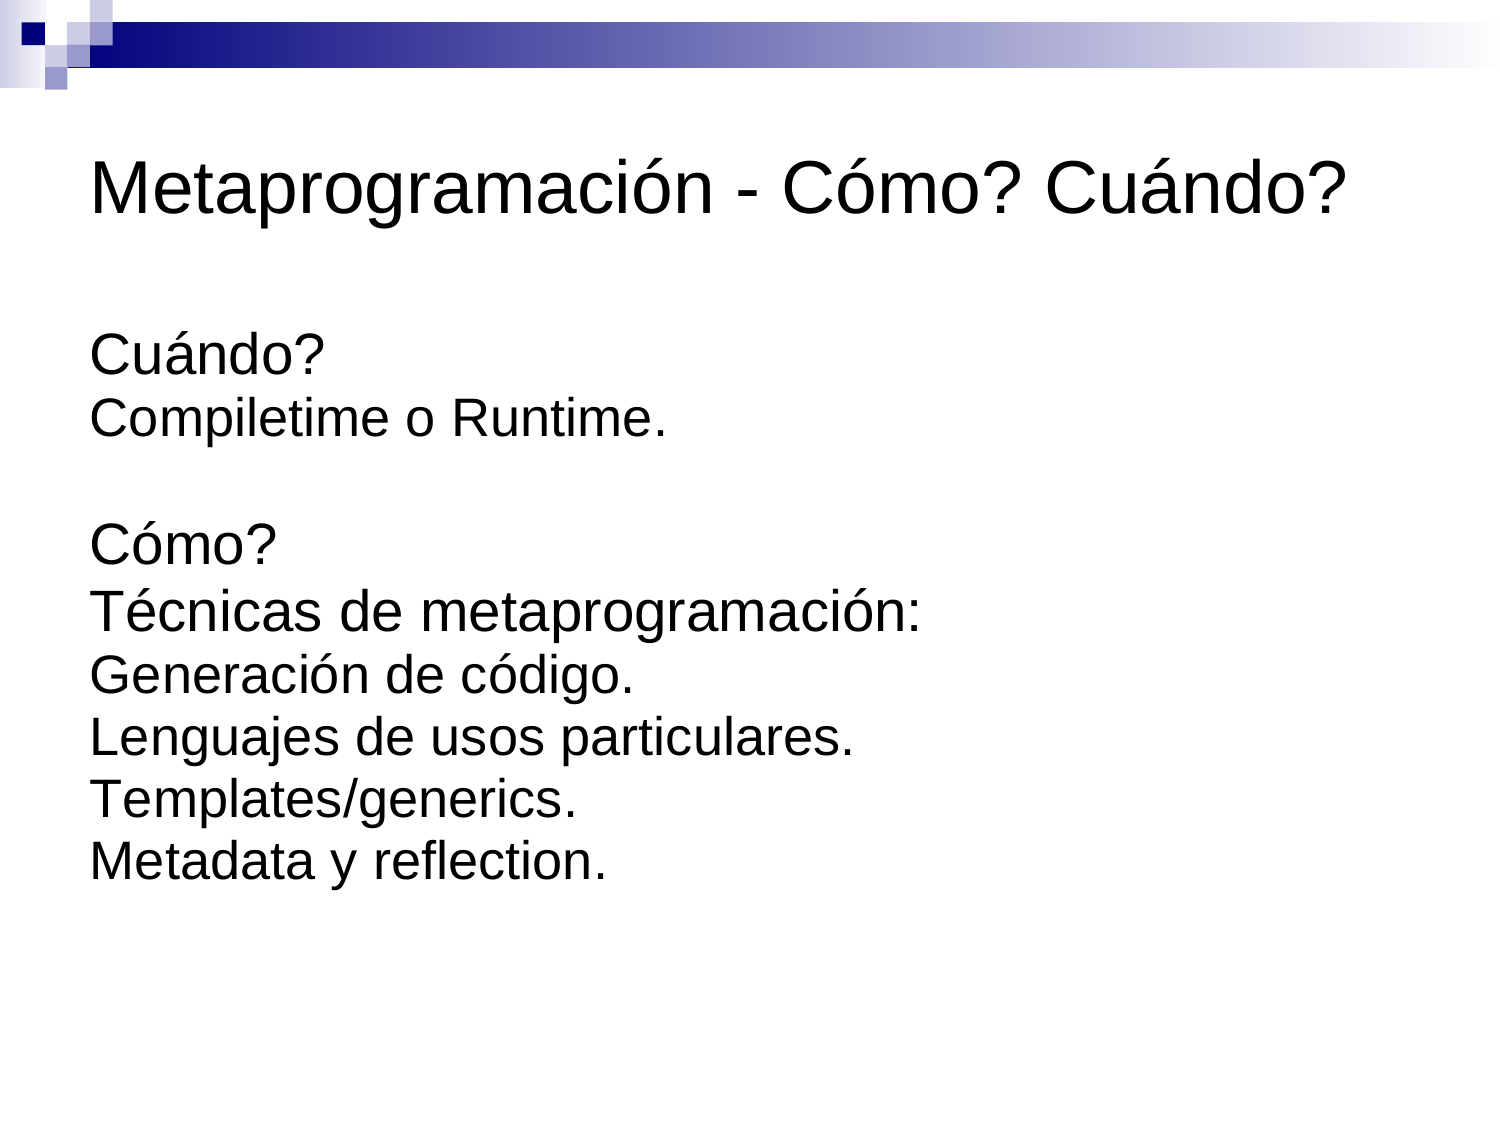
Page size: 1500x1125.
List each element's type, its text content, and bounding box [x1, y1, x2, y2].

title Metaprogramación - Cómo? Cuándo? [75, 75, 1426, 301]
list Cuándo? Compiletime o Runtime. Cómo? Técnicas de metaprogramación: Generación de código. Lenguajes de usos particulares. Templates/generics. Metadata y reflection. [75, 324, 1426, 996]
